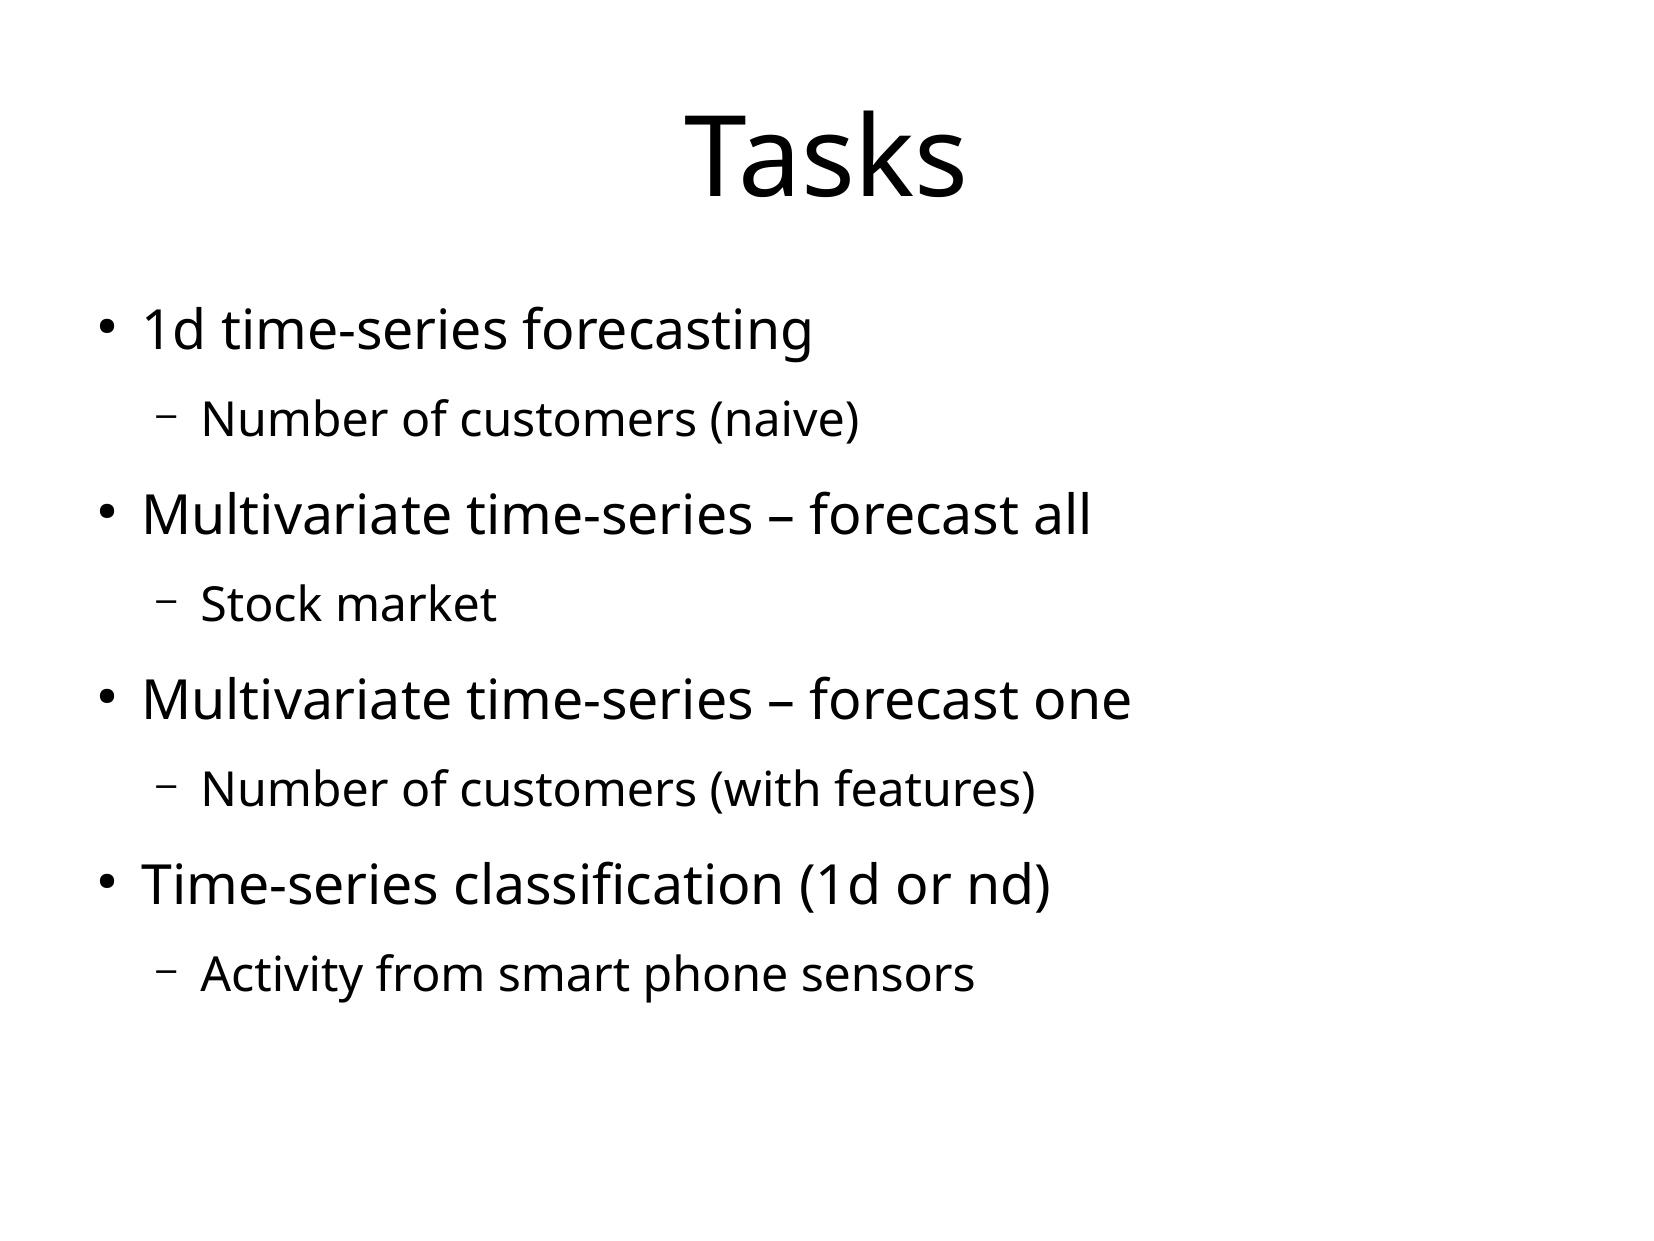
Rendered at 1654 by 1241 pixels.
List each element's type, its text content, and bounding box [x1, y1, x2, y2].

list 1d time-series forecasting Number of customers (naive) Multivariate time-series – forecast all Stock market Multivariate time-series – forecast one Number of customers (with features) Time-series classification (1d or nd) Activity from smart phone sensors [82, 290, 1571, 1010]
title Tasks [82, 49, 1571, 257]
